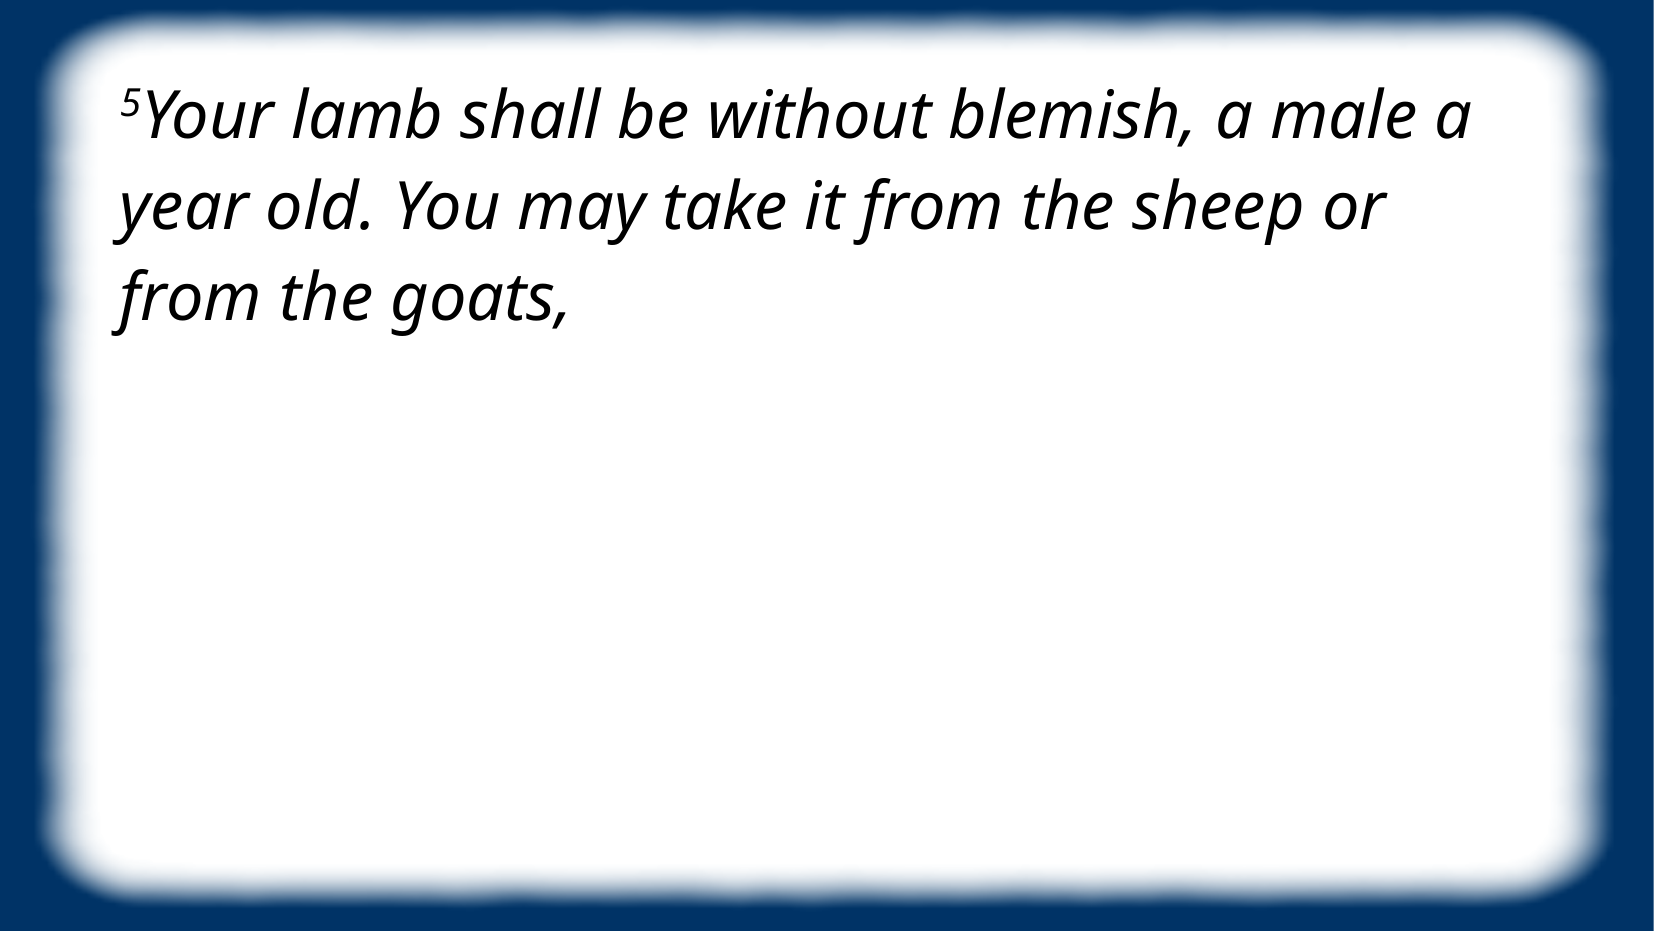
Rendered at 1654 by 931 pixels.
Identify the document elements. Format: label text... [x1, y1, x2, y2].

picture [0, 0, 1654, 931]
text_box 5Your lamb shall be without blemish, a male a year old. You may take it from the sheep or from the goats, [105, 60, 1561, 342]
